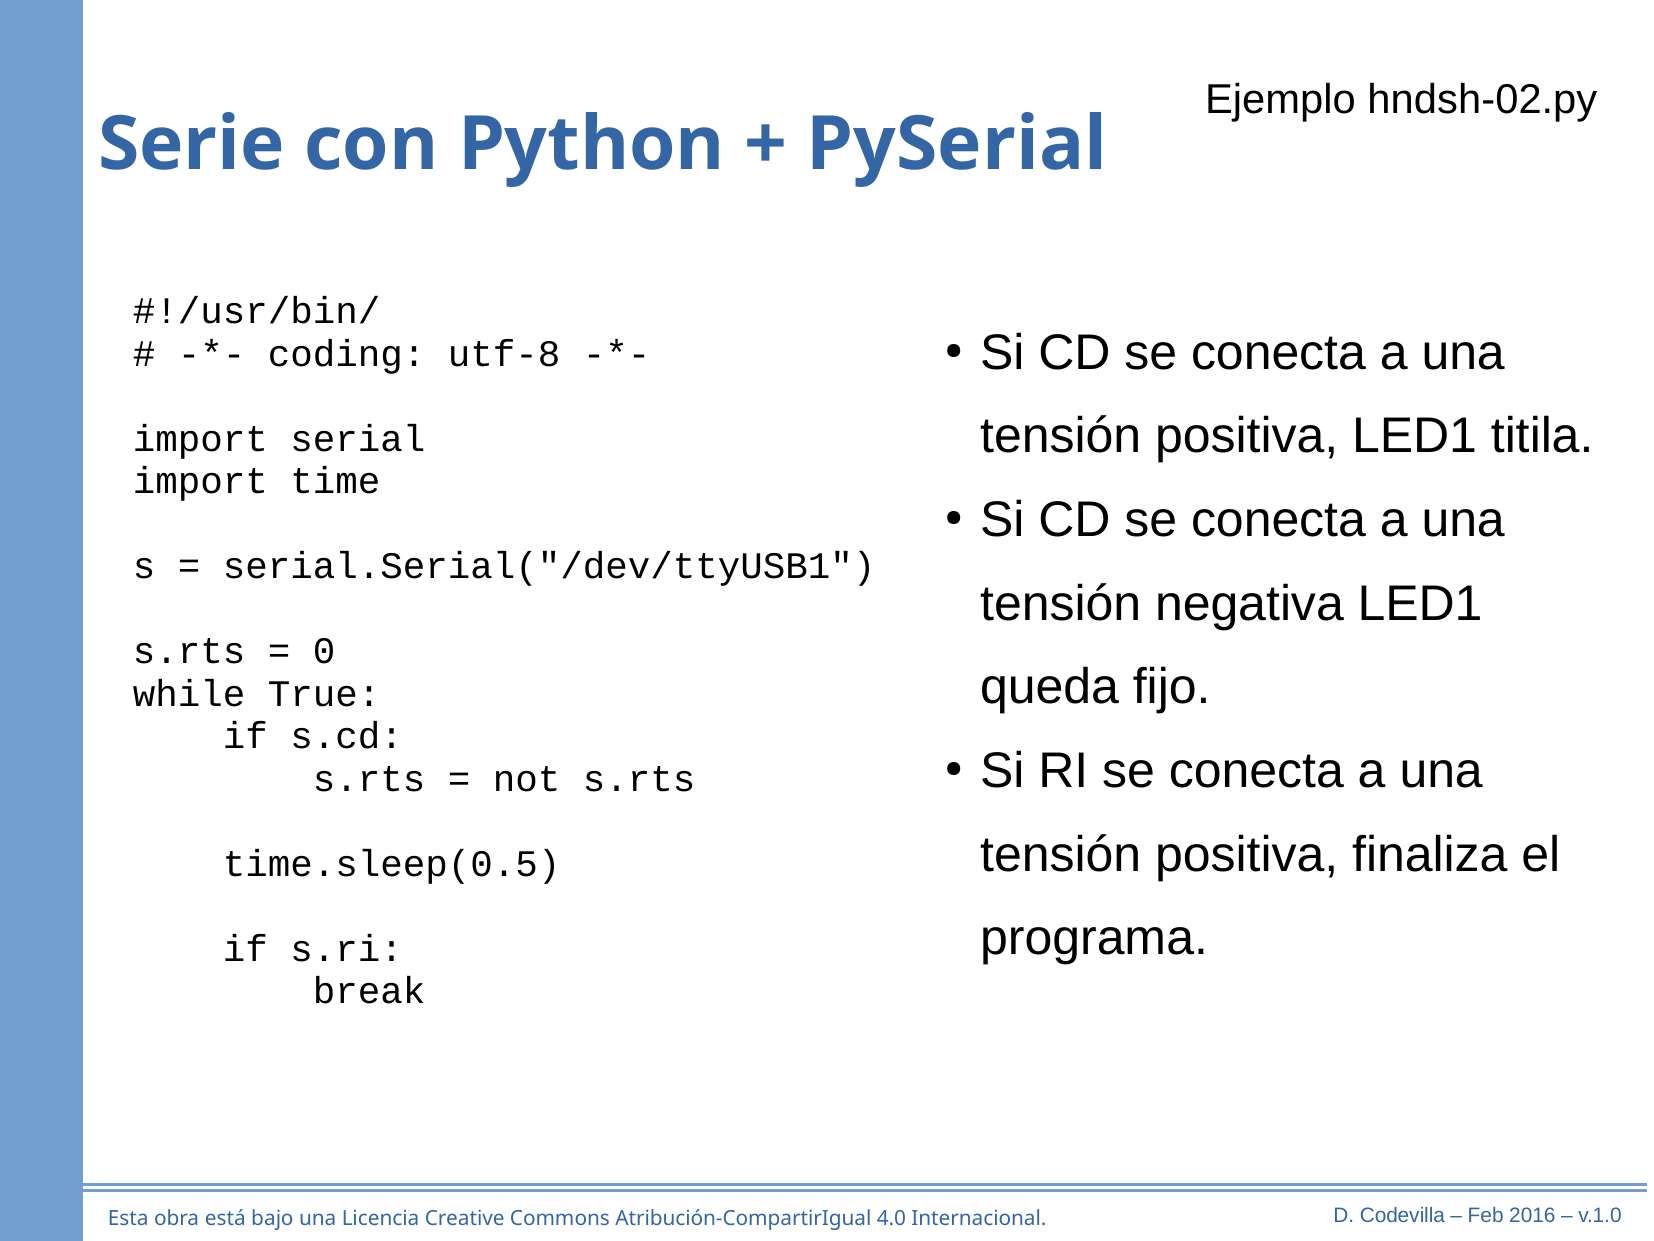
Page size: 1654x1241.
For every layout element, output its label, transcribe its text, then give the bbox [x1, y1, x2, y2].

text_box #!/usr/bin/ # -*- coding: utf-8 -*- import serial import time s = serial.Serial("/dev/ttyUSB1") s.rts = 0 while True: if s.cd: s.rts = not s.rts time.sleep(0.5) if s.ri: break [118, 285, 931, 1027]
text_box Serie con Python + PySerial [83, 30, 1641, 134]
text_box Ejemplo hndsh-02.py [1155, 45, 1621, 107]
text_box Si CD se conecta a una tensión positiva, LED1 titila. Si CD se conecta a una tensión negativa LED1 queda fijo. Si RI se conecta a una tensión positiva, finaliza el programa. [930, 288, 1636, 951]
